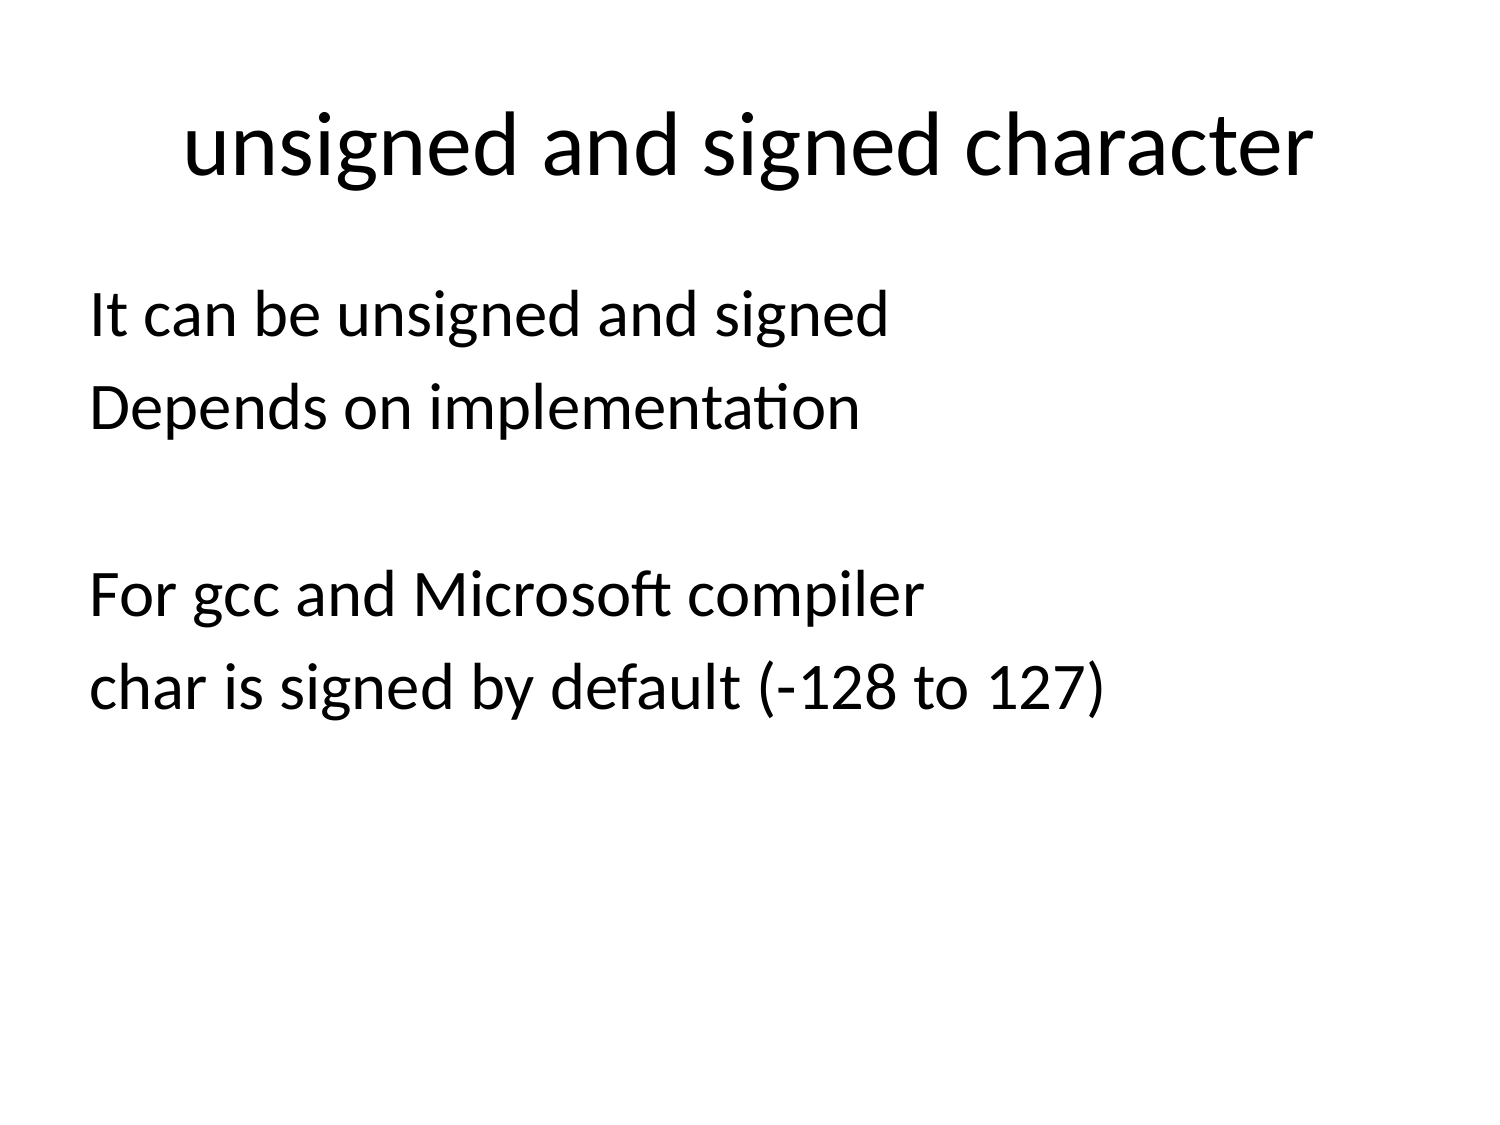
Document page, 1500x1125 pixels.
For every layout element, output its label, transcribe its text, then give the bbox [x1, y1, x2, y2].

list It can be unsigned and signed Depends on implementation For gcc and Microsoft compiler char is signed by default (-128 to 127) [75, 262, 1425, 1005]
title unsigned and signed character [75, 45, 1425, 233]
